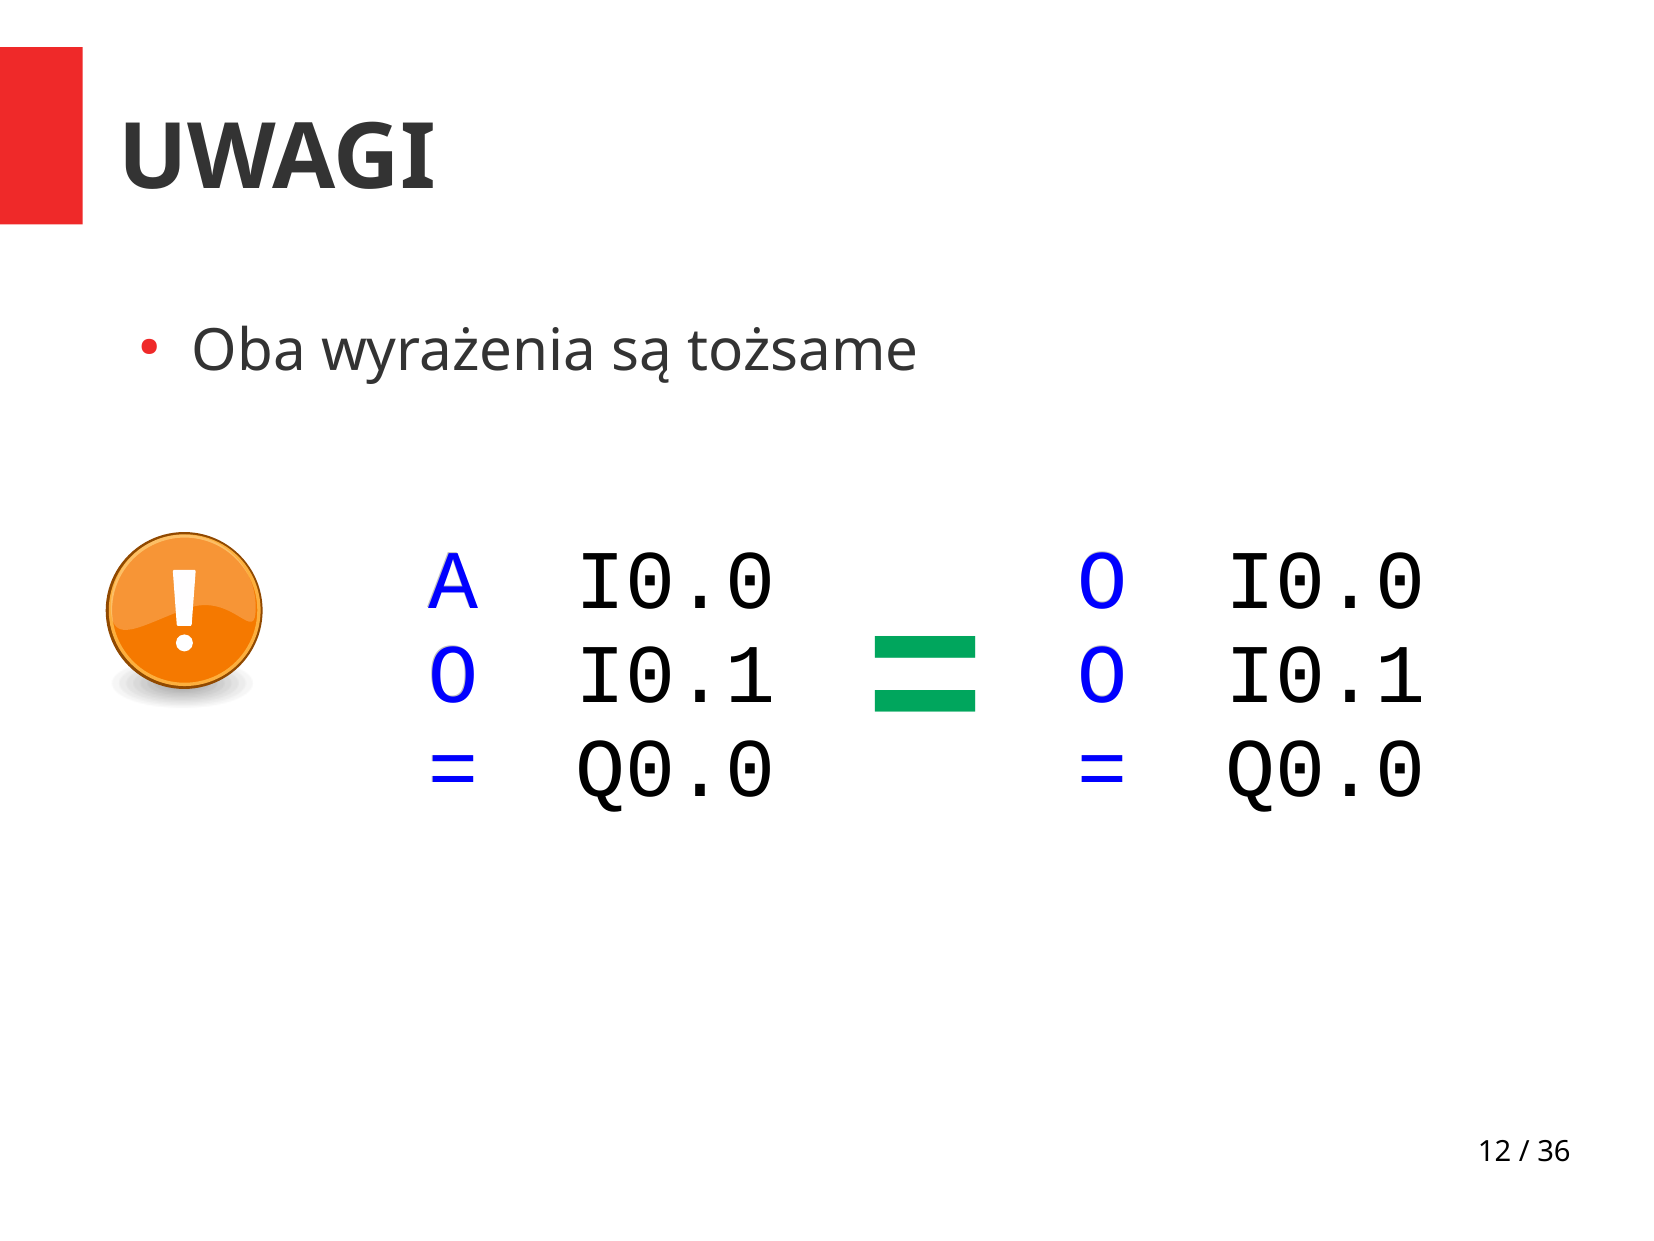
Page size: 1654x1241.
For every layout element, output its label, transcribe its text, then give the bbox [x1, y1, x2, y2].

text_box A I0.0 O I0.1 = Q0.0 [413, 531, 791, 830]
text_box O I0.0 O I0.1 = Q0.0 [1062, 531, 1441, 830]
picture [94, 531, 272, 709]
title UWAGI [118, 49, 1571, 257]
list Oba wyrażenia są tożsame [121, 308, 1539, 392]
text_box = [850, 566, 1040, 830]
